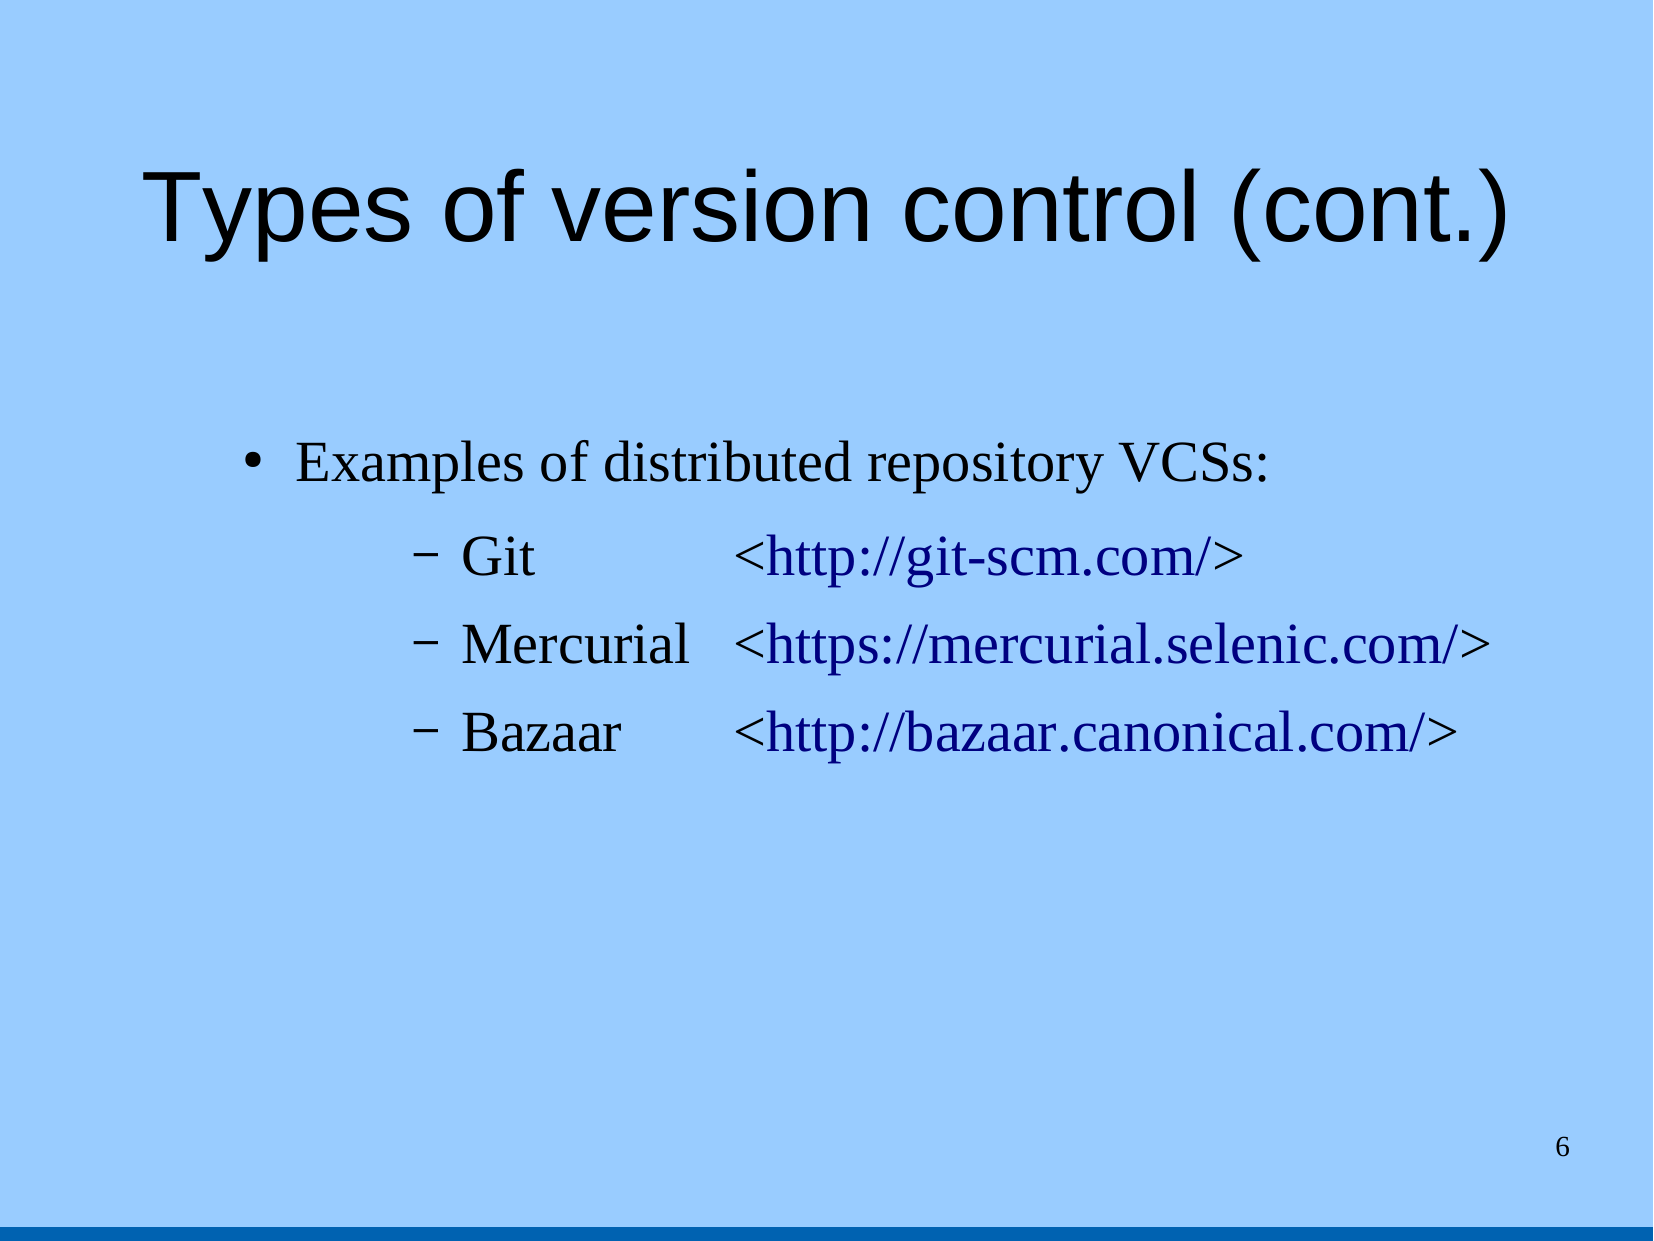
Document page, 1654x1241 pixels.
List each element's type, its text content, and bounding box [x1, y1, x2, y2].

title Types of version control (cont.) [121, 102, 1533, 311]
list Examples of distributed repository VCSs: Git <http://git-scm.com/> Mercurial <https://mercurial.selenic.com/> Bazaar <http://bazaar.canonical.com/> [225, 429, 1538, 989]
